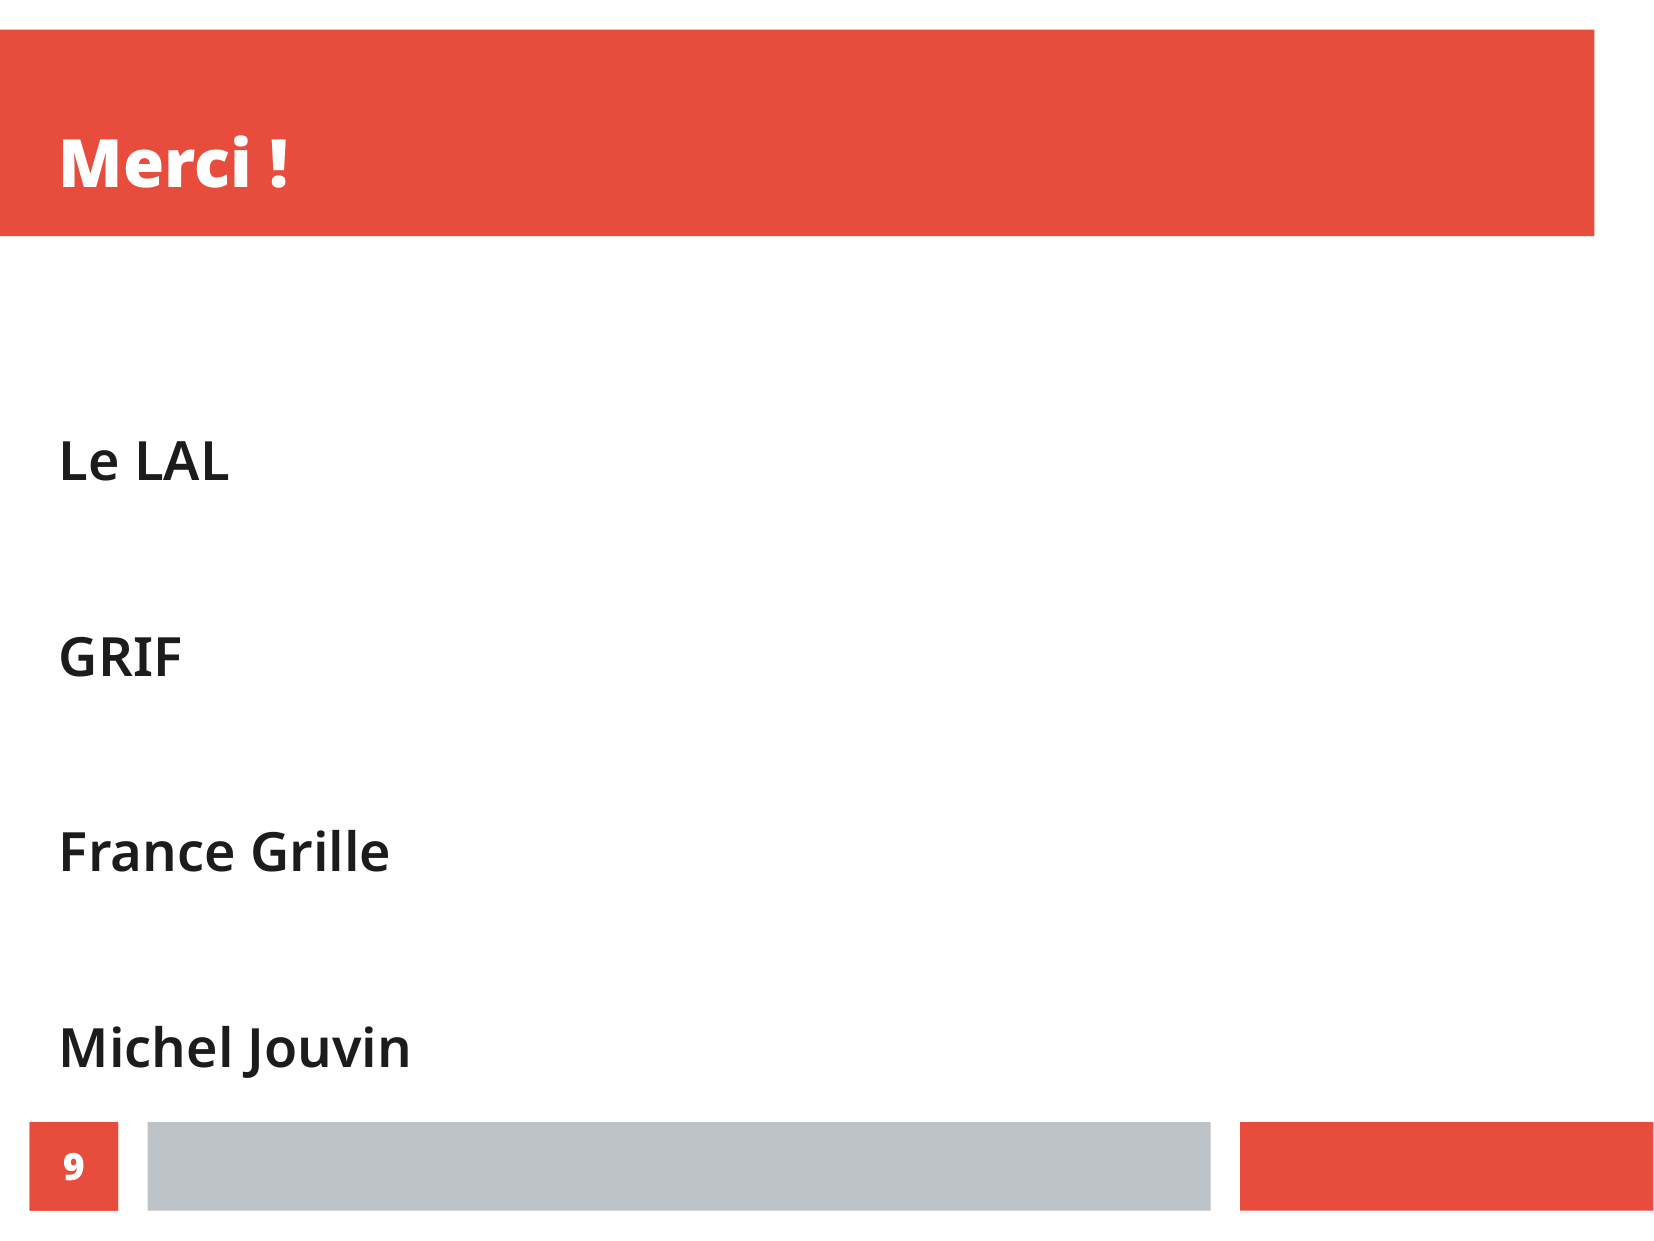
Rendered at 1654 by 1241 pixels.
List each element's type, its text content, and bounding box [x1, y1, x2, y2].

list Le LAL GRIF France Grille Michel Jouvin [59, 324, 1565, 1093]
title Merci ! [59, 59, 1595, 207]
